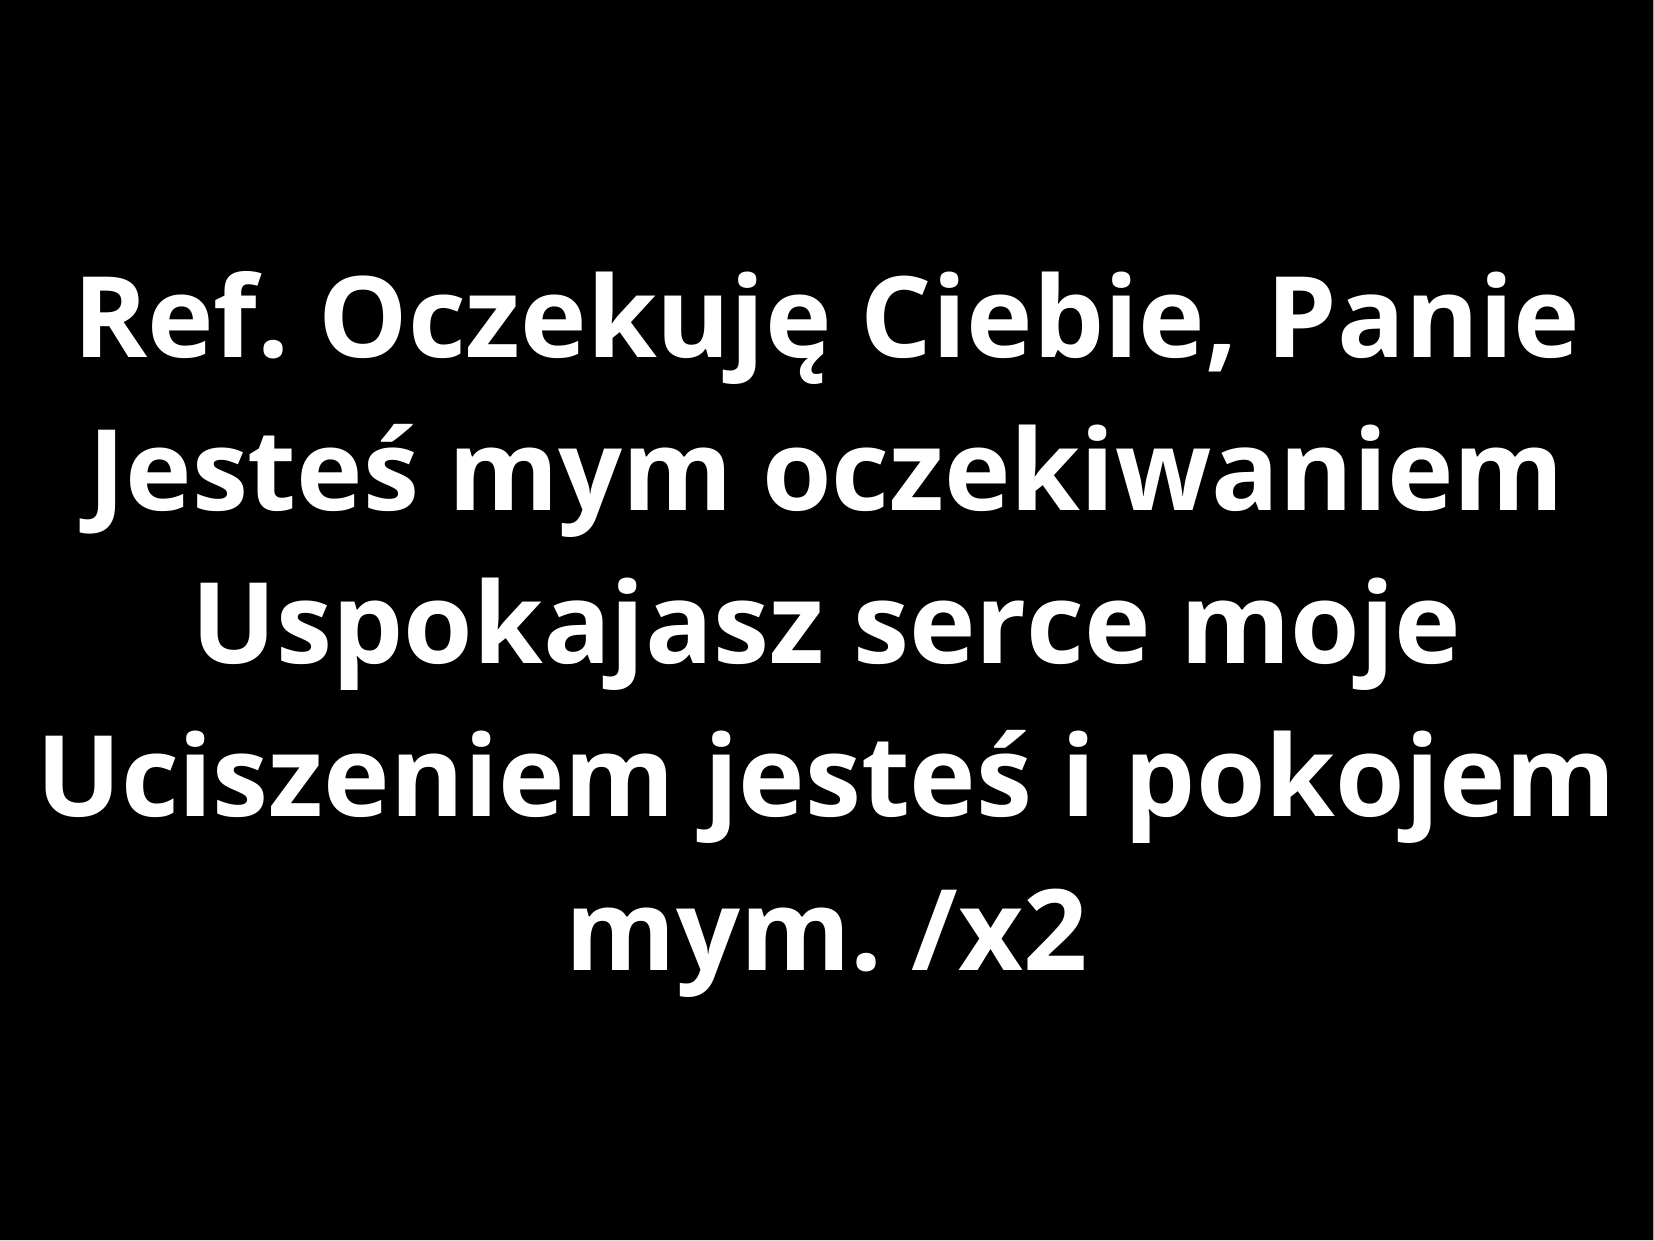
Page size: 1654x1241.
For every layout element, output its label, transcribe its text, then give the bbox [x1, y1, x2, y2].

title Ref. Oczekuję Ciebie, Panie Jesteś mym oczekiwaniem Uspokajasz serce moje Uciszeniem jesteś i pokojem mym. /x2 [0, 0, 1654, 1241]
